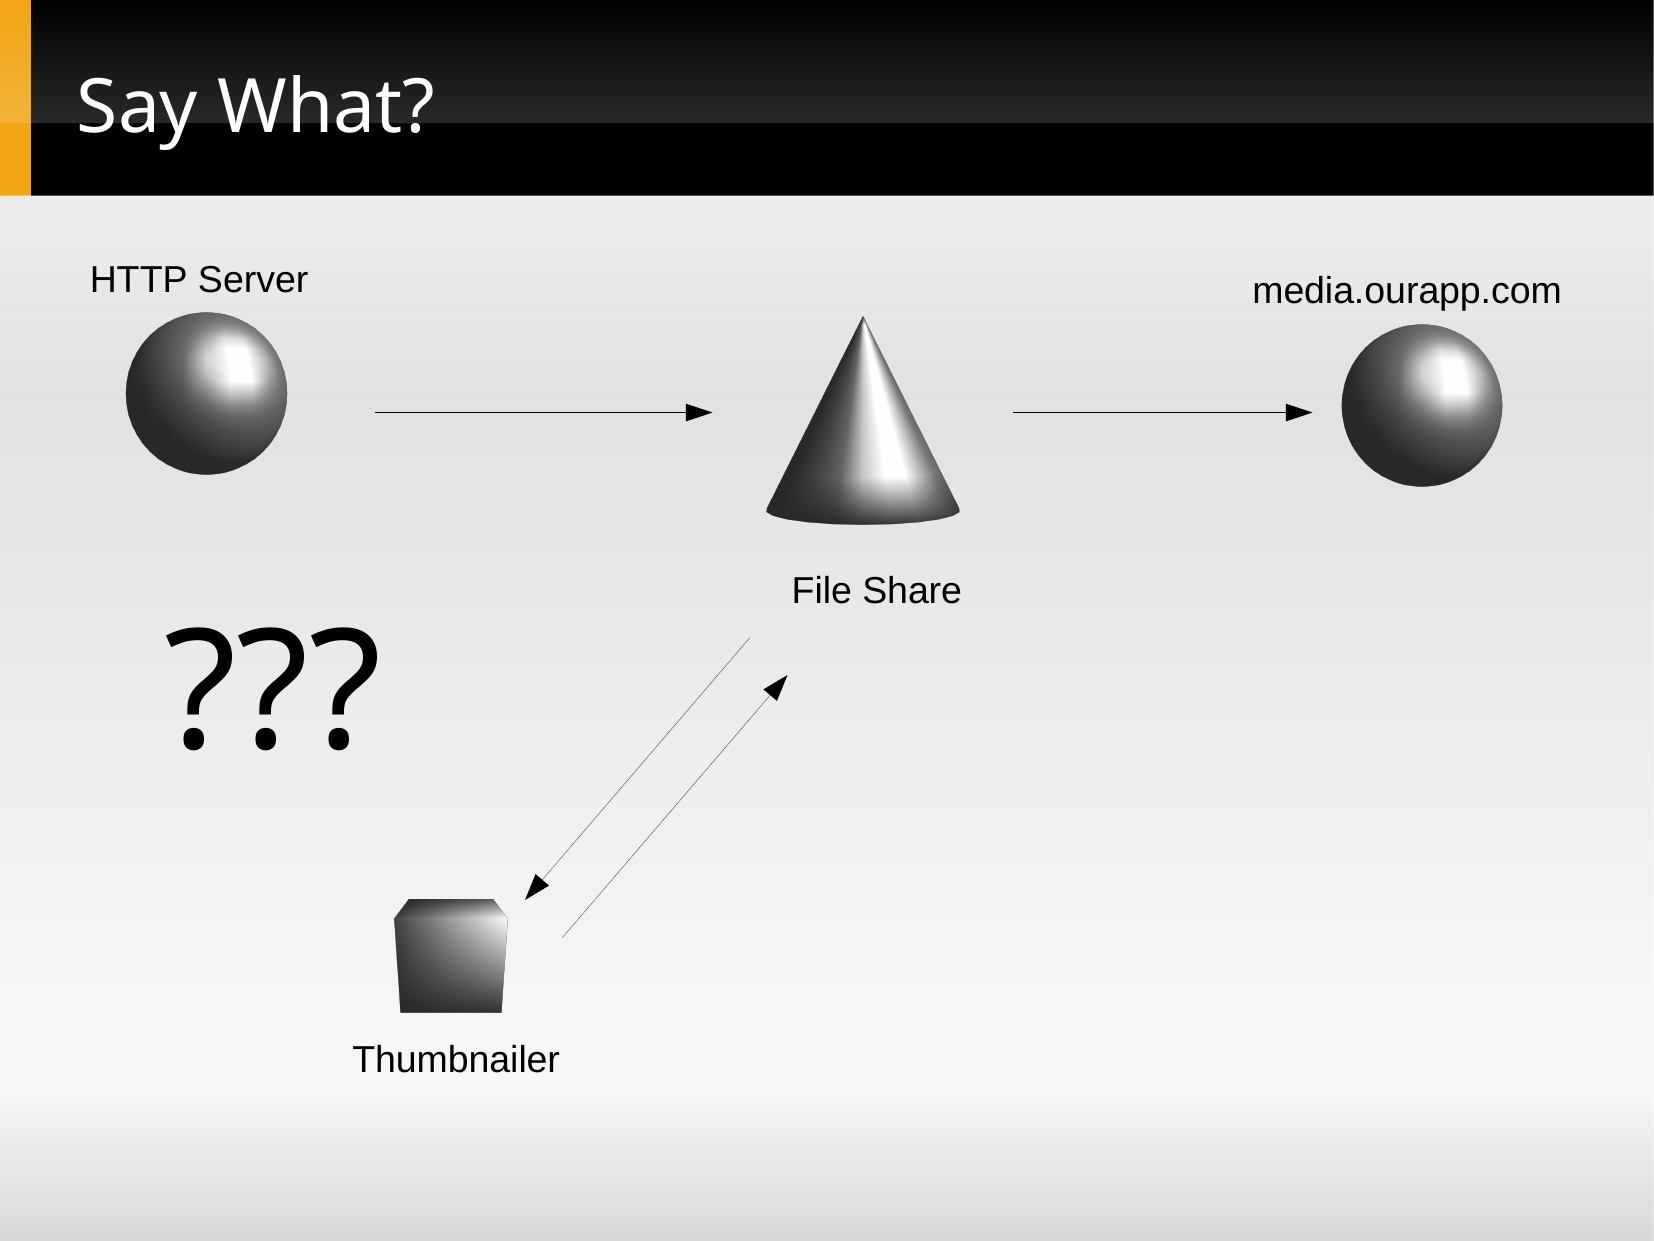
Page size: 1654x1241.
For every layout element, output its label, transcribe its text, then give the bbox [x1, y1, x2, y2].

text_box ??? [150, 562, 488, 779]
text_box media.ourapp.com [1237, 262, 1577, 320]
picture [0, 0, 1654, 1241]
text_box Thumbnailer [337, 1030, 575, 1088]
title Say What? [76, 7, 1565, 200]
text_box HTTP Server [75, 250, 324, 308]
text_box File Share [776, 562, 978, 620]
